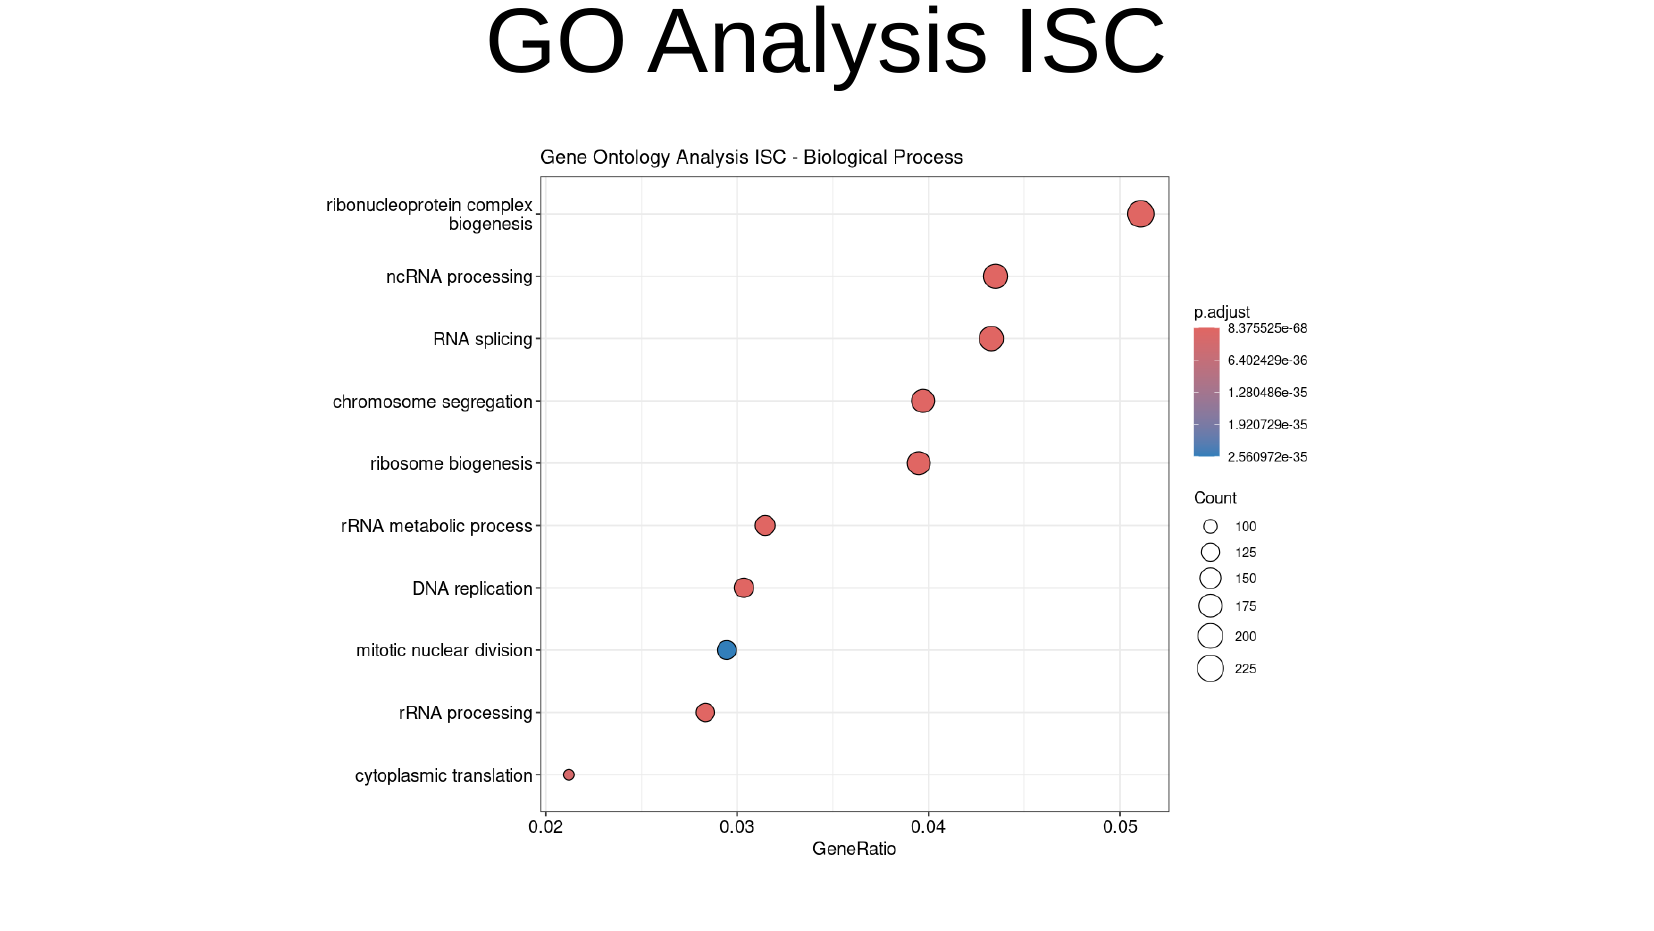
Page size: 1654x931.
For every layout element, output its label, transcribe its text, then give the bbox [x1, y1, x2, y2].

picture [318, 141, 1323, 867]
title GO Analysis ISC [82, 0, 1571, 119]
